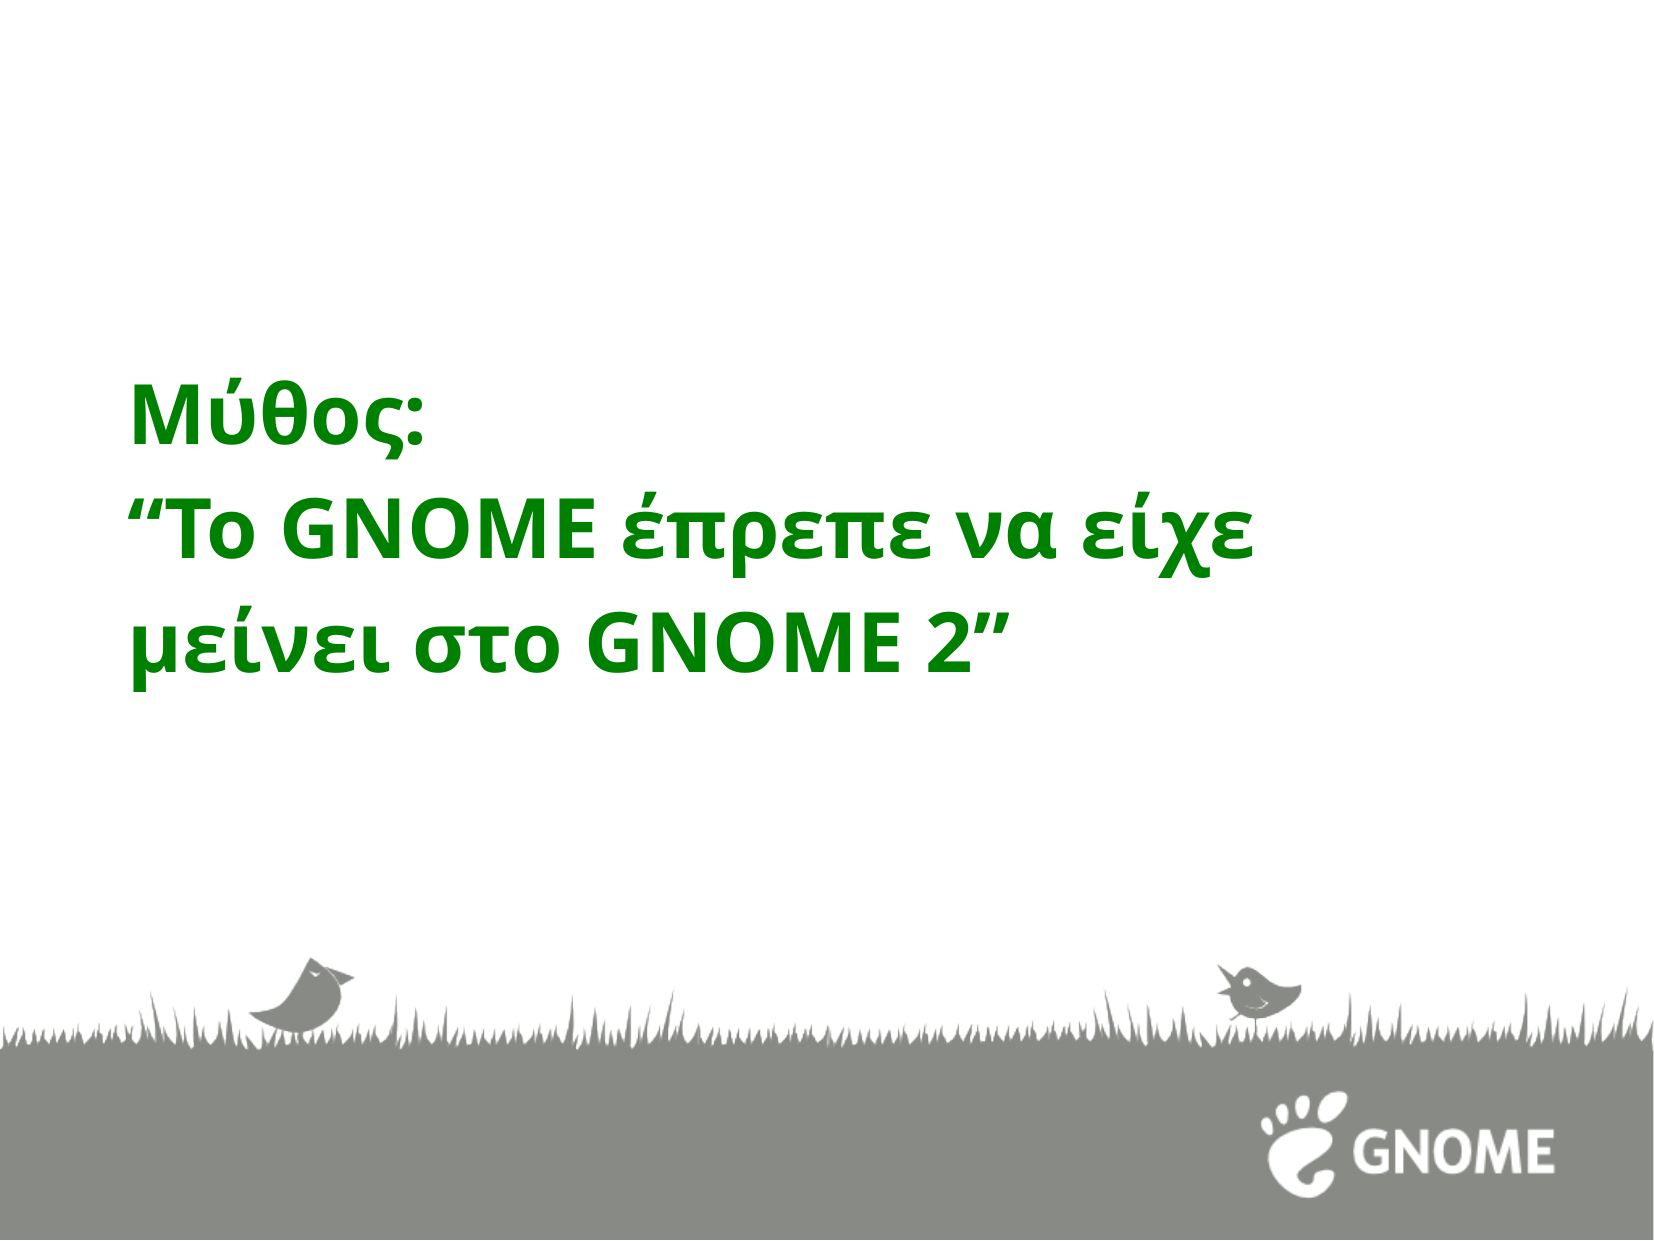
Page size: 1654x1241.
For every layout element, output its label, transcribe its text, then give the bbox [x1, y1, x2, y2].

picture [0, 0, 1654, 1241]
text_box Μύθος: “Το GNOME έπρεπε να είχε μείνει στο GNOME 2” [112, 348, 1426, 699]
